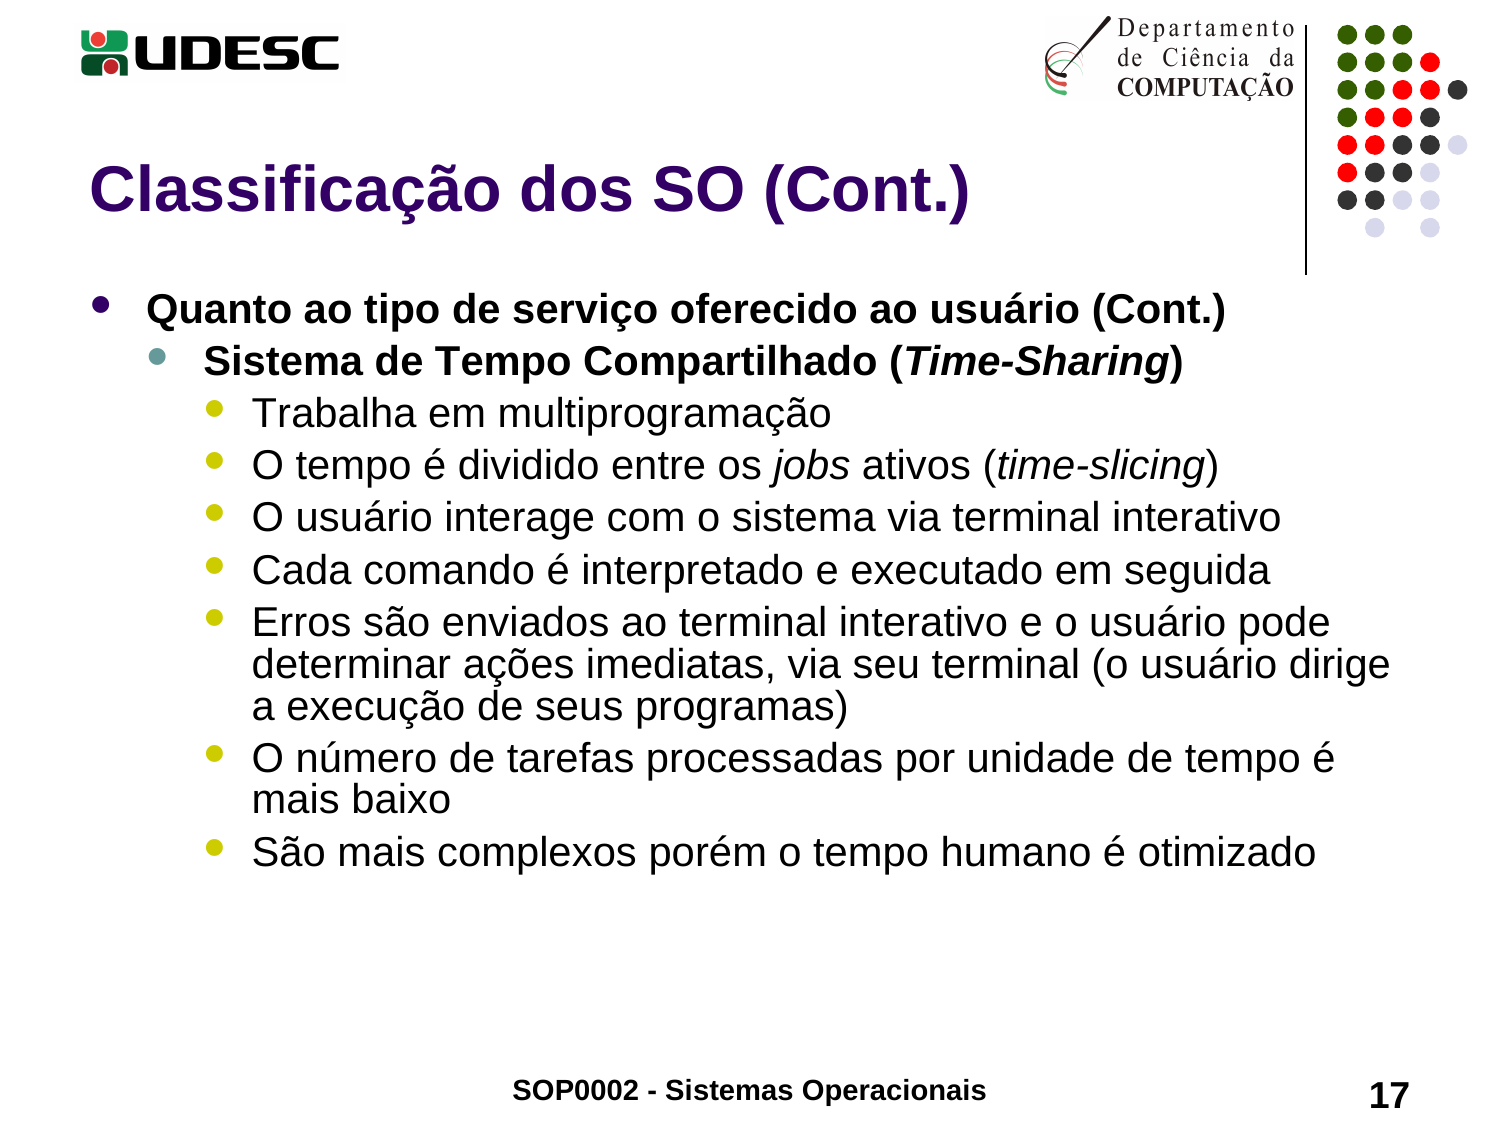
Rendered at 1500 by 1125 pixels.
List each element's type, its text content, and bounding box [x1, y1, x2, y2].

title Classificação dos SO (Cont.) [74, 101, 1313, 233]
list Quanto ao tipo de serviço oferecido ao usuário (Cont.) Sistema de Tempo Compartilhado (Time-Sharing) Trabalha em multiprogramação O tempo é dividido entre os jobs ativos (time-slicing) O usuário interage com o sistema via terminal interativo Cada comando é interpretado e executado em seguida Erros são enviados ao terminal interativo e o usuário pode determinar ações imediatas, via seu terminal (o usuário dirige a execução de seus programas) O número de tarefas processadas por unidade de tempo é mais baixo São mais complexos porém o tempo humano é otimizado [75, 282, 1426, 1006]
picture [74, 23, 346, 83]
picture [1045, 16, 1294, 101]
